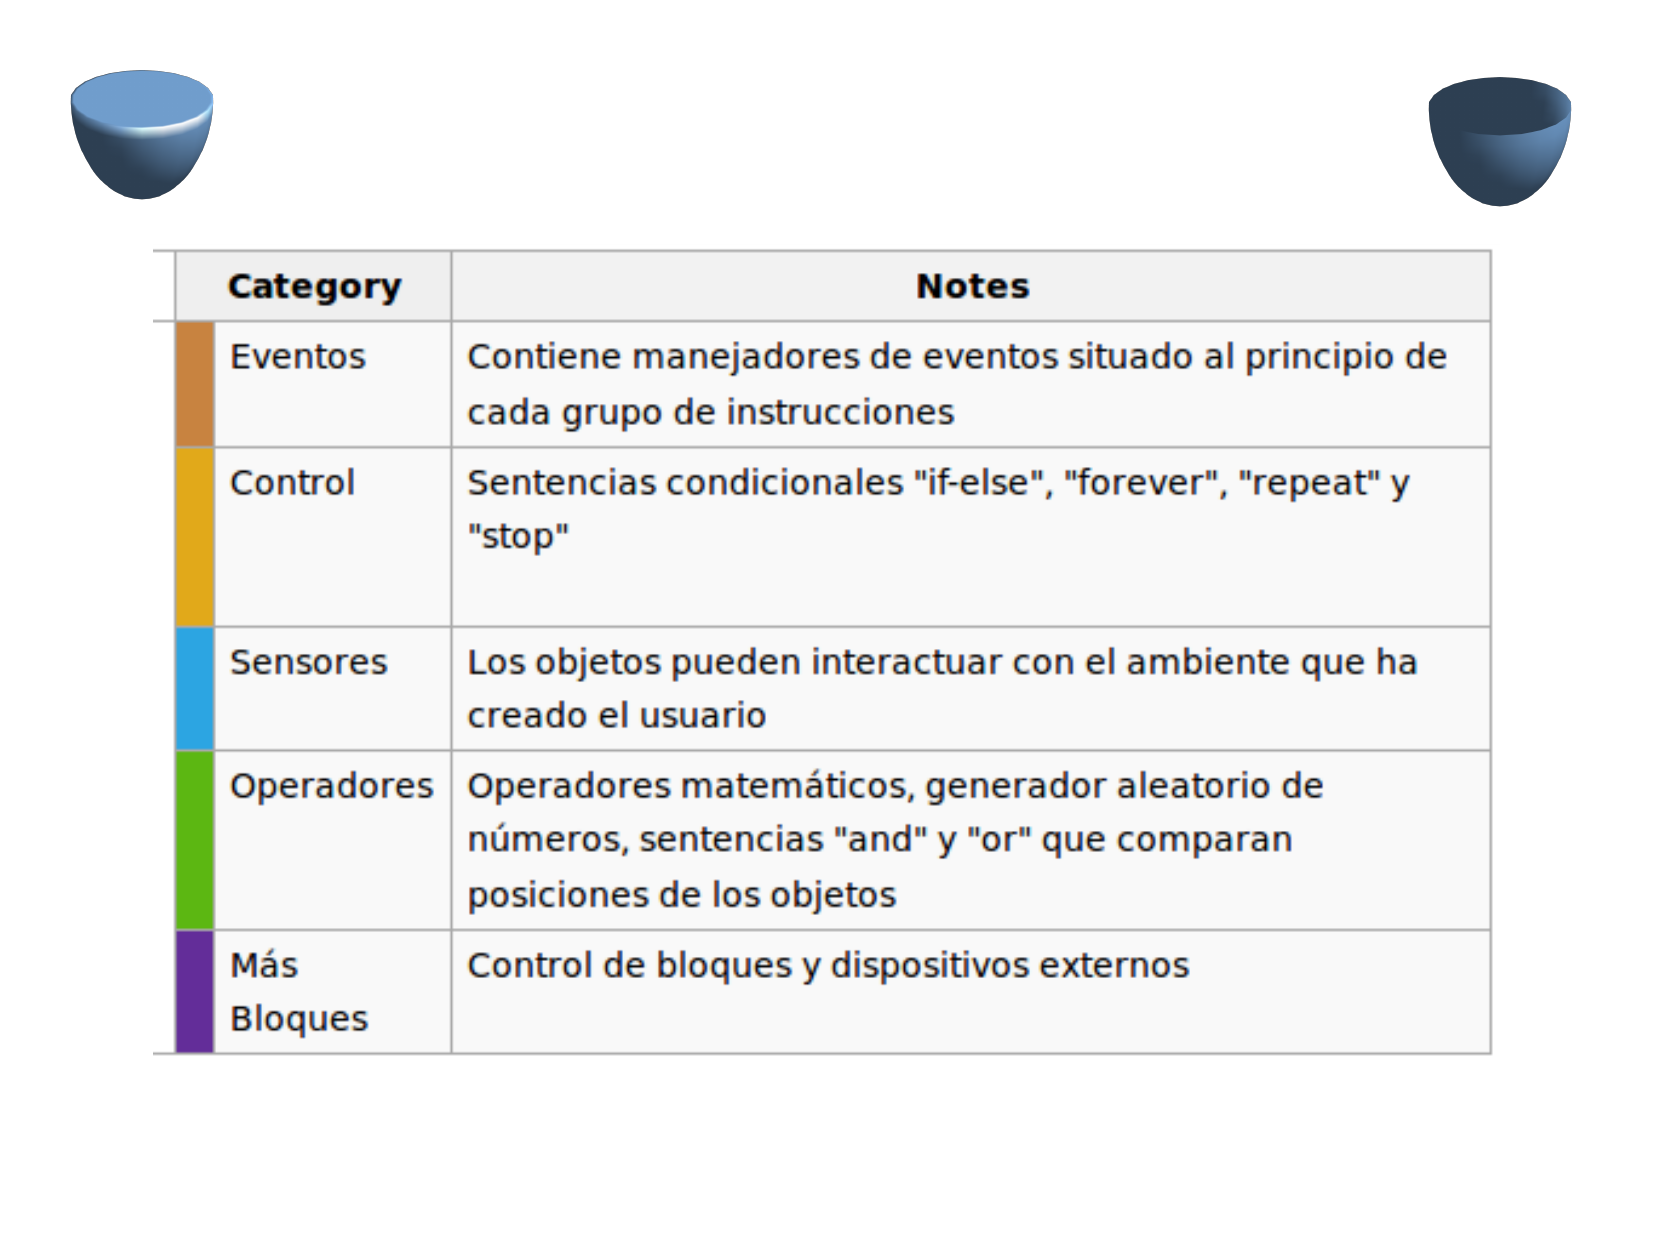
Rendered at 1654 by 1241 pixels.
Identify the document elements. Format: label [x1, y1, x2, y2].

picture [153, 243, 1501, 1058]
